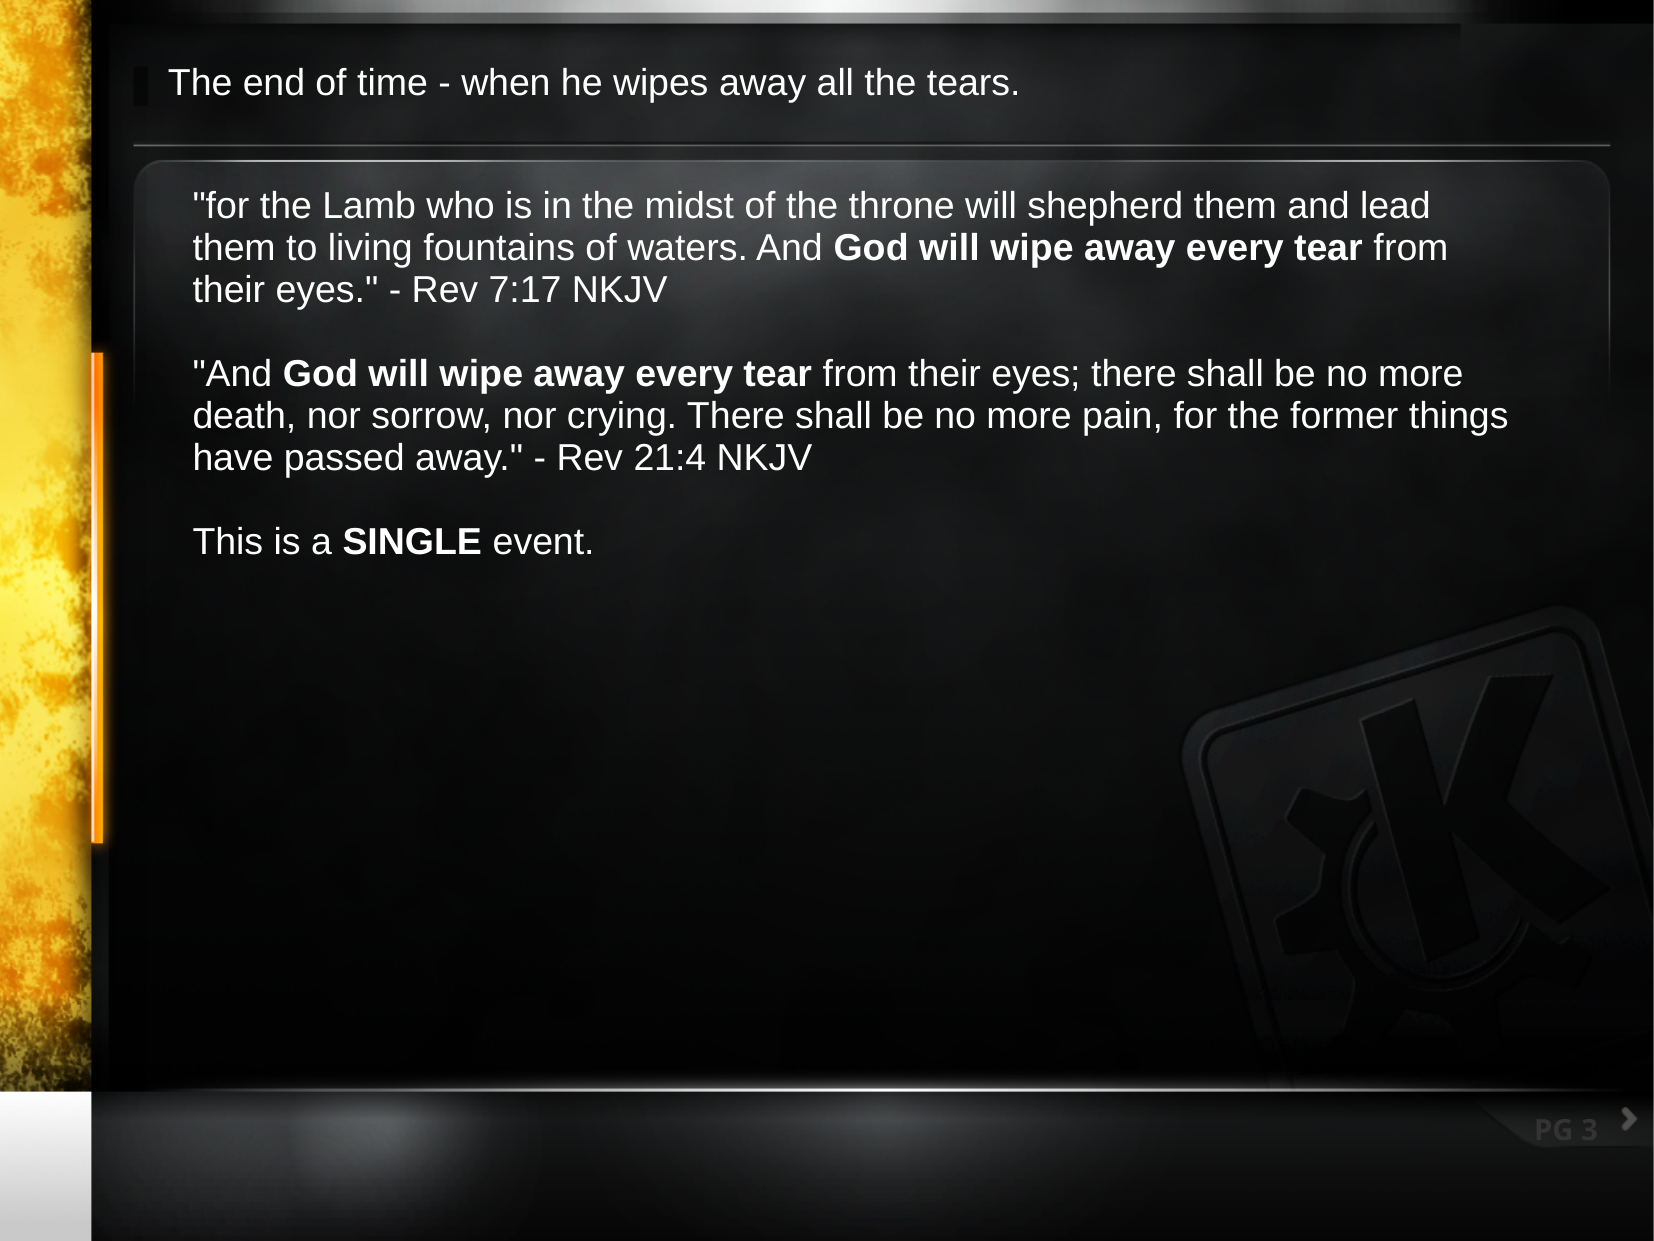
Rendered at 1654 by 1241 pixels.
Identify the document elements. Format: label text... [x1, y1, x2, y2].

text_box The end of time - when he wipes away all the tears. [153, 54, 1560, 128]
picture [0, 0, 1654, 1241]
text_box "for the Lamb who is in the midst of the throne will shepherd them and lead them to living fountains of waters. And God will wipe away every tear from their eyes." - Rev 7:17 NKJV "And God will wipe away every tear from their eyes; there shall be no more death, nor sorrow, nor crying. There shall be no more pain, for the former things have passed away." - Rev 21:4 NKJV This is a SINGLE event. [177, 177, 1531, 1028]
